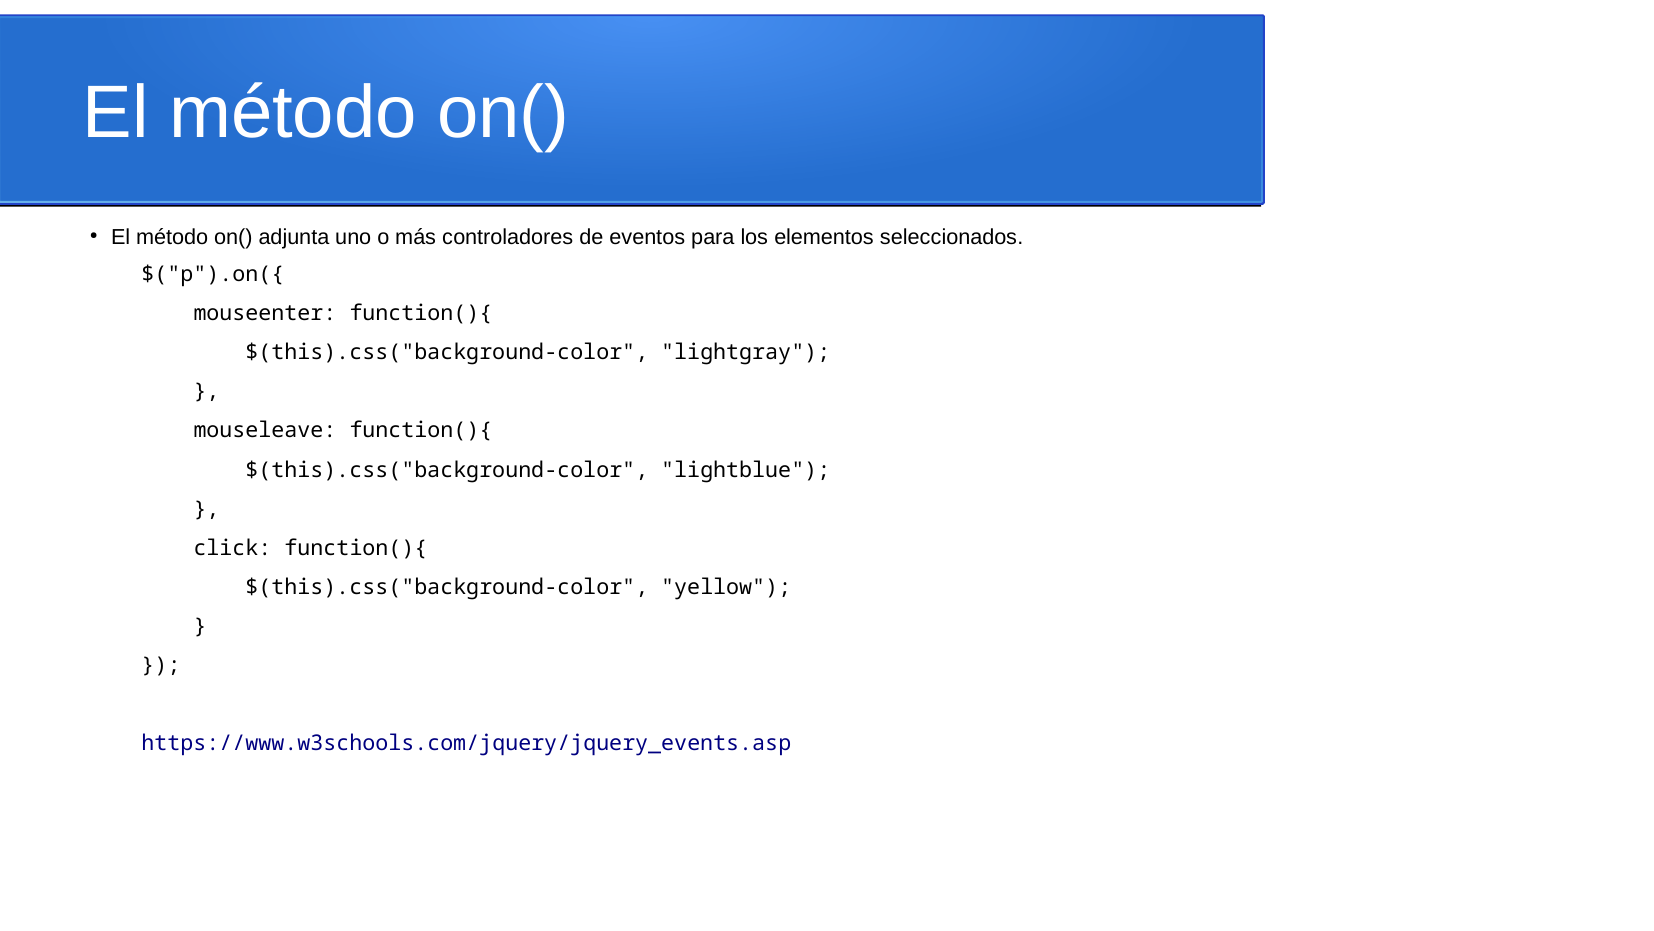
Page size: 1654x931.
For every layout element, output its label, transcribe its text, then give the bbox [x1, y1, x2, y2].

list El método on() adjunta uno o más controladores de eventos para los elementos seleccionados. $("p").on({ mouseenter: function(){ $(this).css("background-color", "lightgray"); }, mouseleave: function(){ $(this).css("background-color", "lightblue"); }, click: function(){ $(this).css("background-color", "yellow"); } }); https://www.w3schools.com/jquery/jquery_events.asp [82, 224, 1571, 764]
title El método on() [82, 35, 1235, 189]
